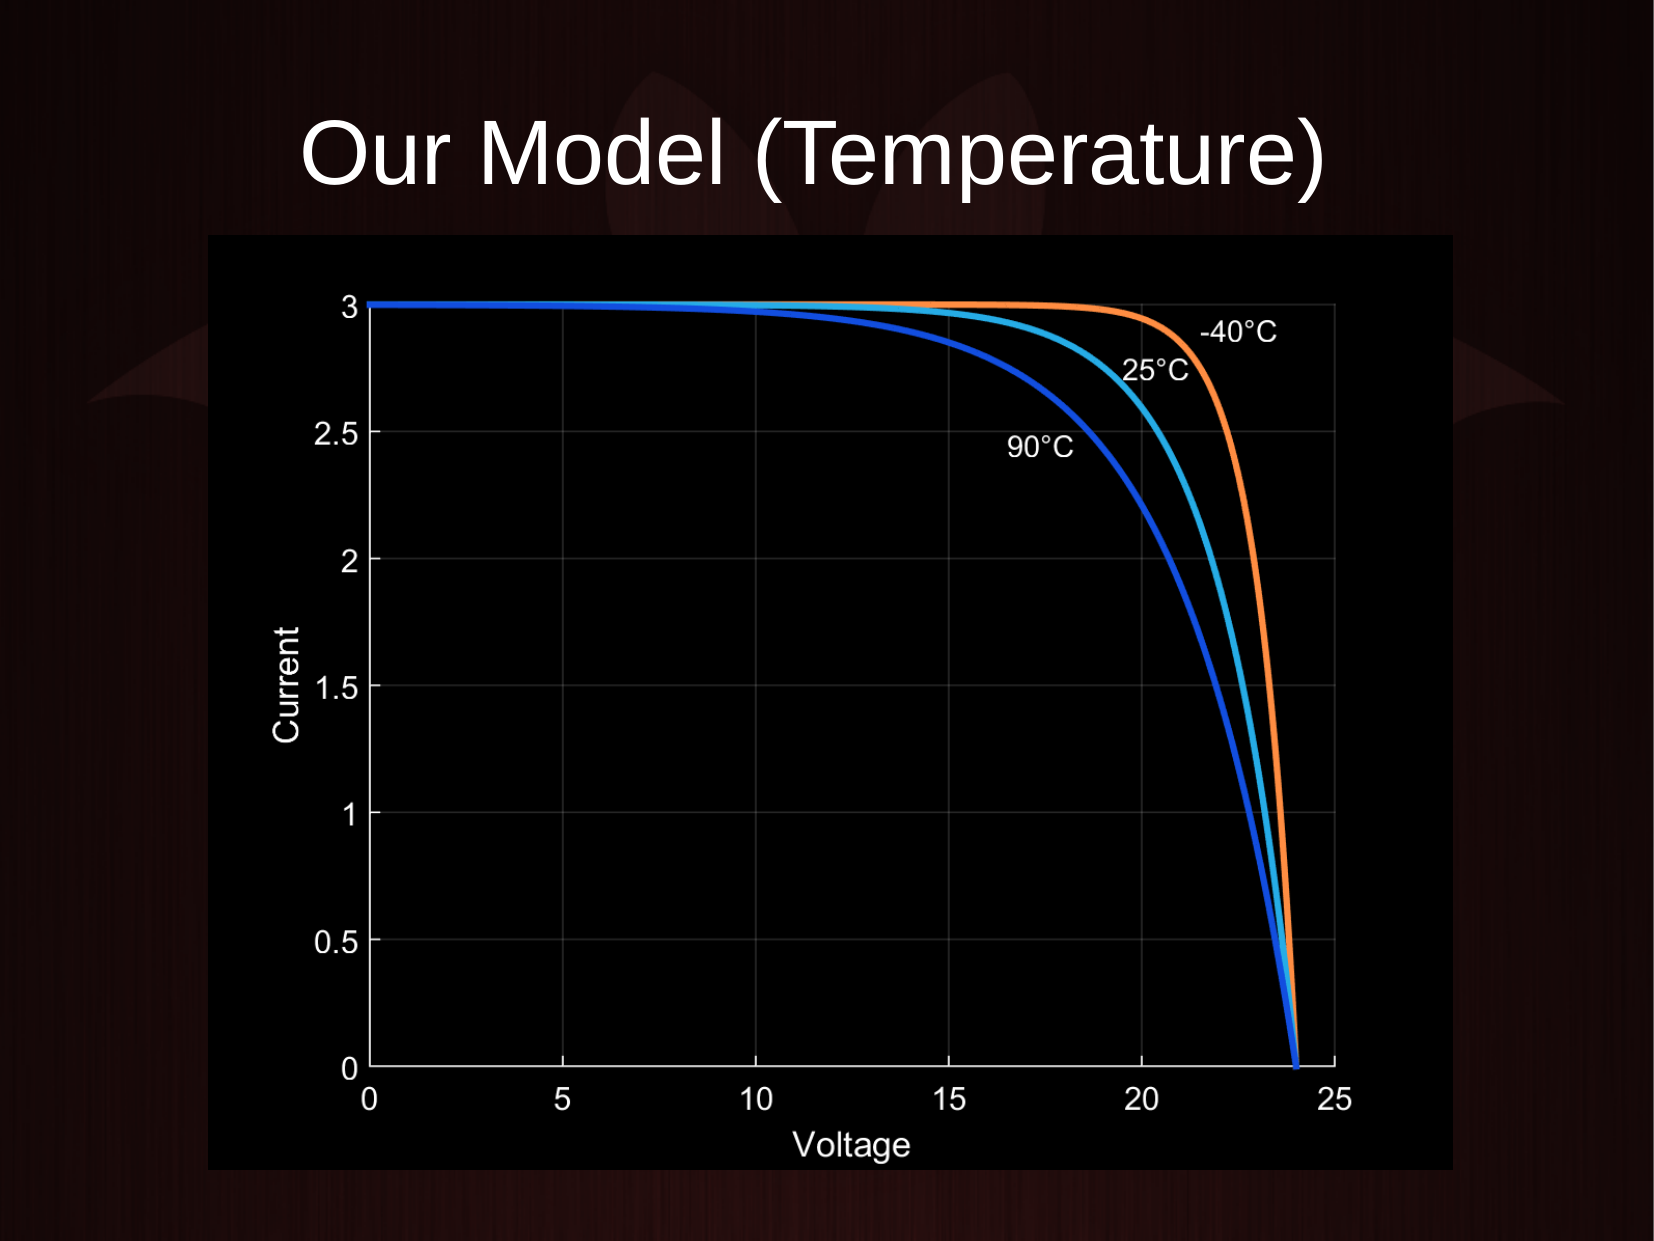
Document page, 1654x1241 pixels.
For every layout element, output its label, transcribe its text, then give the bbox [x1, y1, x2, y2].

title Our Model (Temperature) [82, 49, 1571, 257]
picture [0, 0, 1654, 1241]
